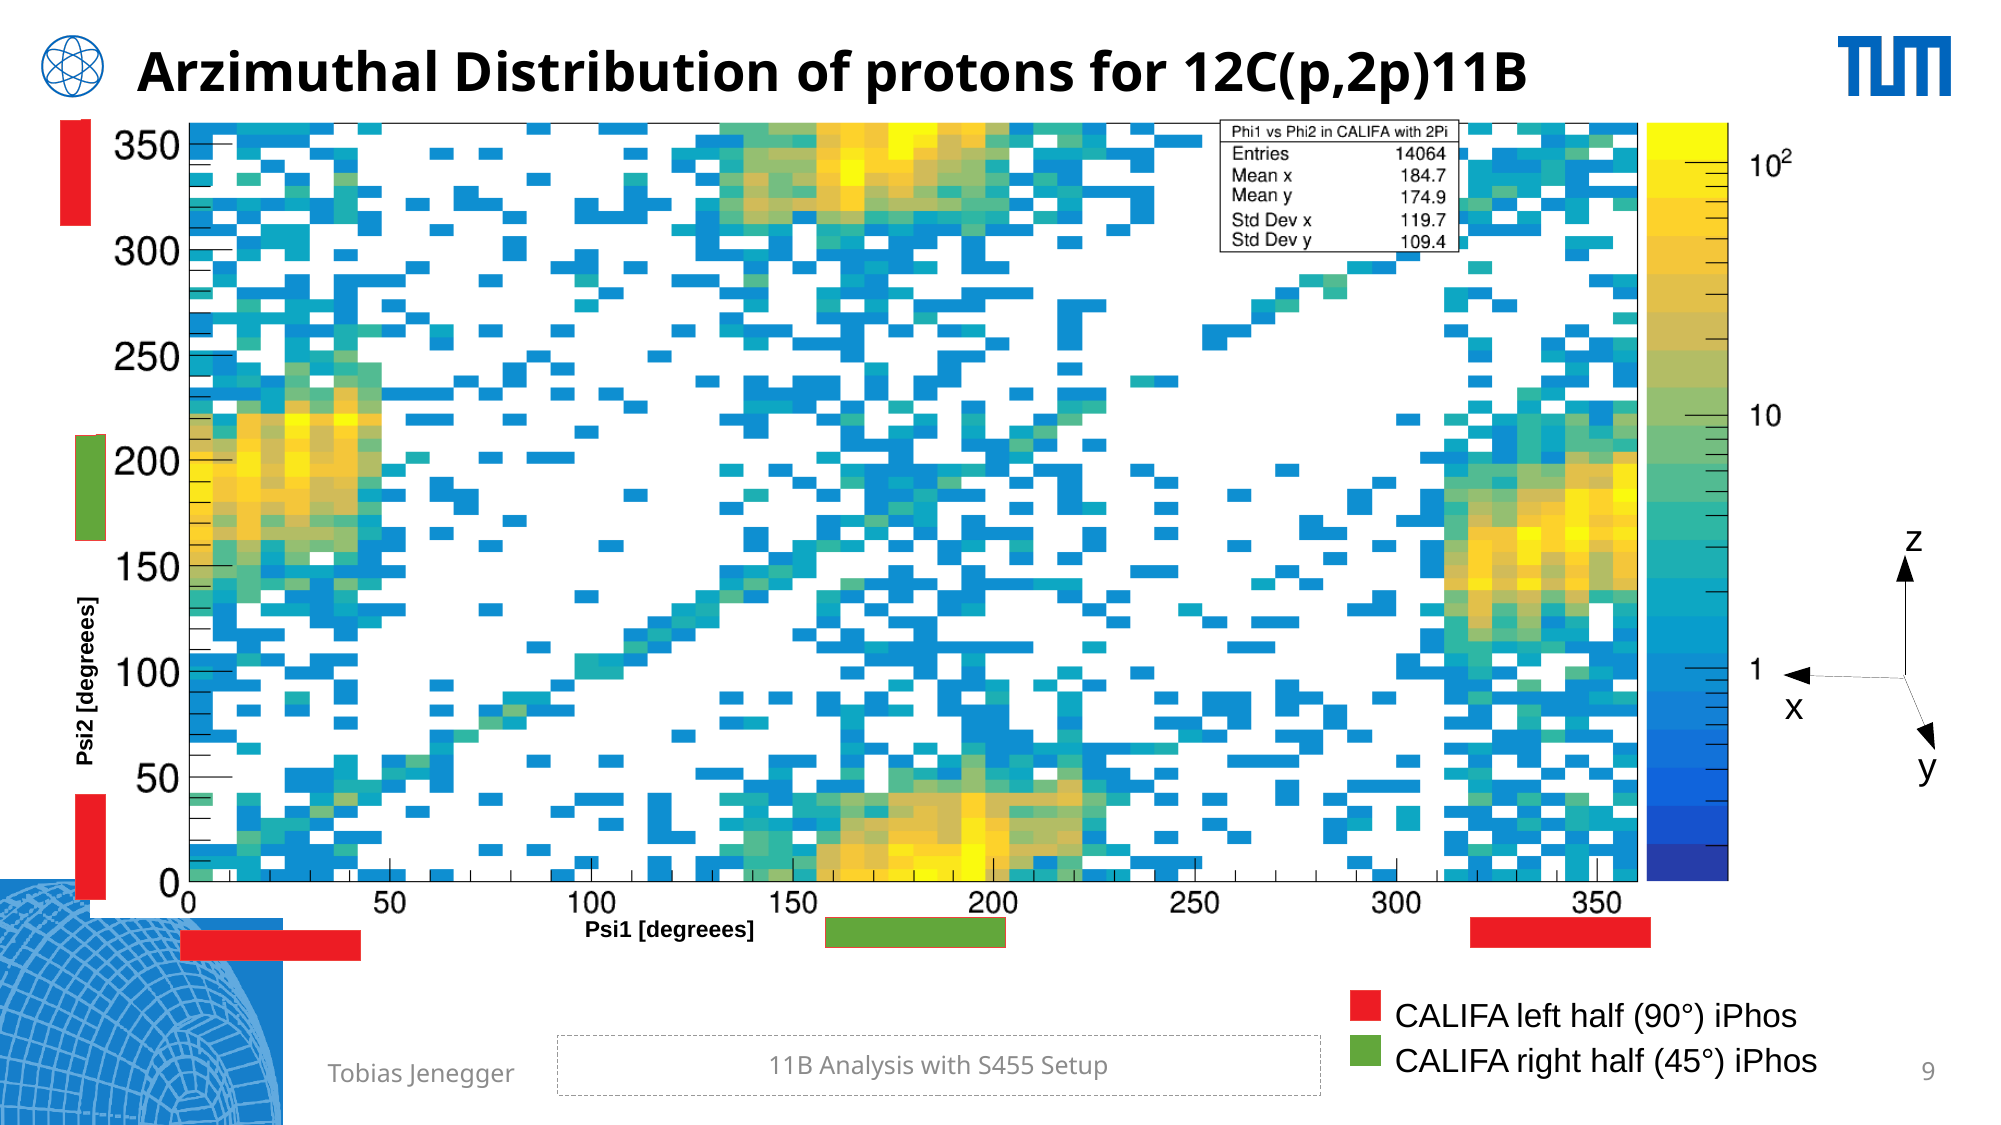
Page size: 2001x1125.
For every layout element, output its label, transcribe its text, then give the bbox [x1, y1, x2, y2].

picture [36, 30, 108, 101]
text_box <number> [1876, 1042, 1951, 1103]
text_box [1350, 1035, 1380, 1066]
text_box x [1770, 678, 1831, 736]
text_box CALIFA left half (90°) iPhos [1380, 990, 1831, 1035]
text_box 11B Analysis with S455 Setup [557, 1035, 1321, 1096]
text_box [75, 794, 106, 900]
text_box [180, 930, 361, 961]
text_box Psi1 [degreees] [570, 909, 811, 976]
text_box Tobias Jenegger [312, 1042, 588, 1103]
text_box [60, 119, 91, 226]
text_box [825, 917, 1006, 948]
text_box [75, 434, 106, 541]
picture [1838, 36, 1951, 96]
text_box z [1890, 510, 1951, 567]
text_box y [1903, 738, 1979, 796]
text_box [1350, 990, 1380, 1021]
text_box [1470, 917, 1651, 948]
text_box Psi2 [degreees] [64, 541, 132, 782]
picture [0, 108, 1801, 1125]
text_box CALIFA right half (45°) iPhos [1380, 1035, 1876, 1124]
title Arzimuthal Distribution of protons for 12C(p,2p)11B [137, 32, 1809, 109]
